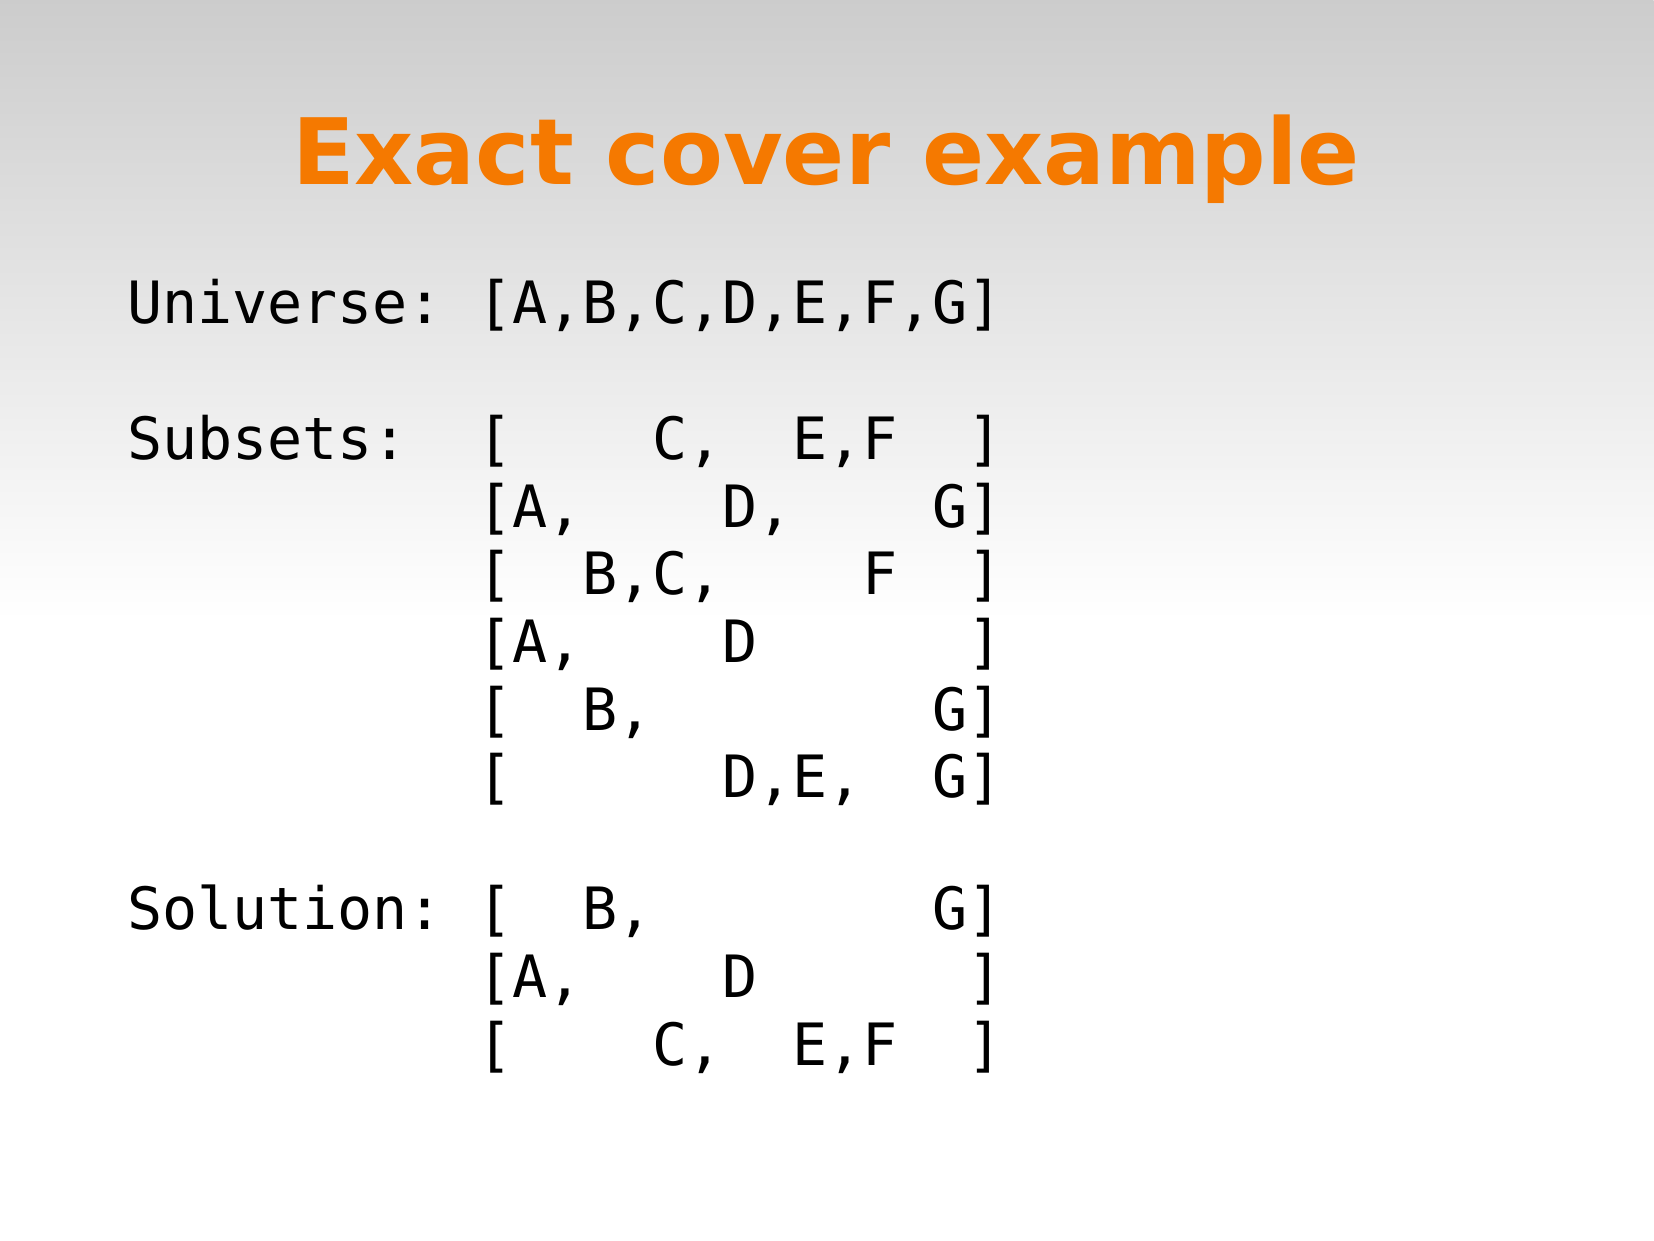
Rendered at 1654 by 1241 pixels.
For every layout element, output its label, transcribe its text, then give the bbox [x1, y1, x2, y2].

text_box Universe: [A,B,C,D,E,F,G] Subsets: [ C, E,F ] [A, D, G] [ B,C, F ] [A, D ] [ B, G] [ D,E, G] [112, 262, 1538, 820]
text_box Solution: [ B, G] [A, D ] [ C, E,F ] [112, 868, 1538, 1155]
title Exact cover example [82, 56, 1571, 250]
